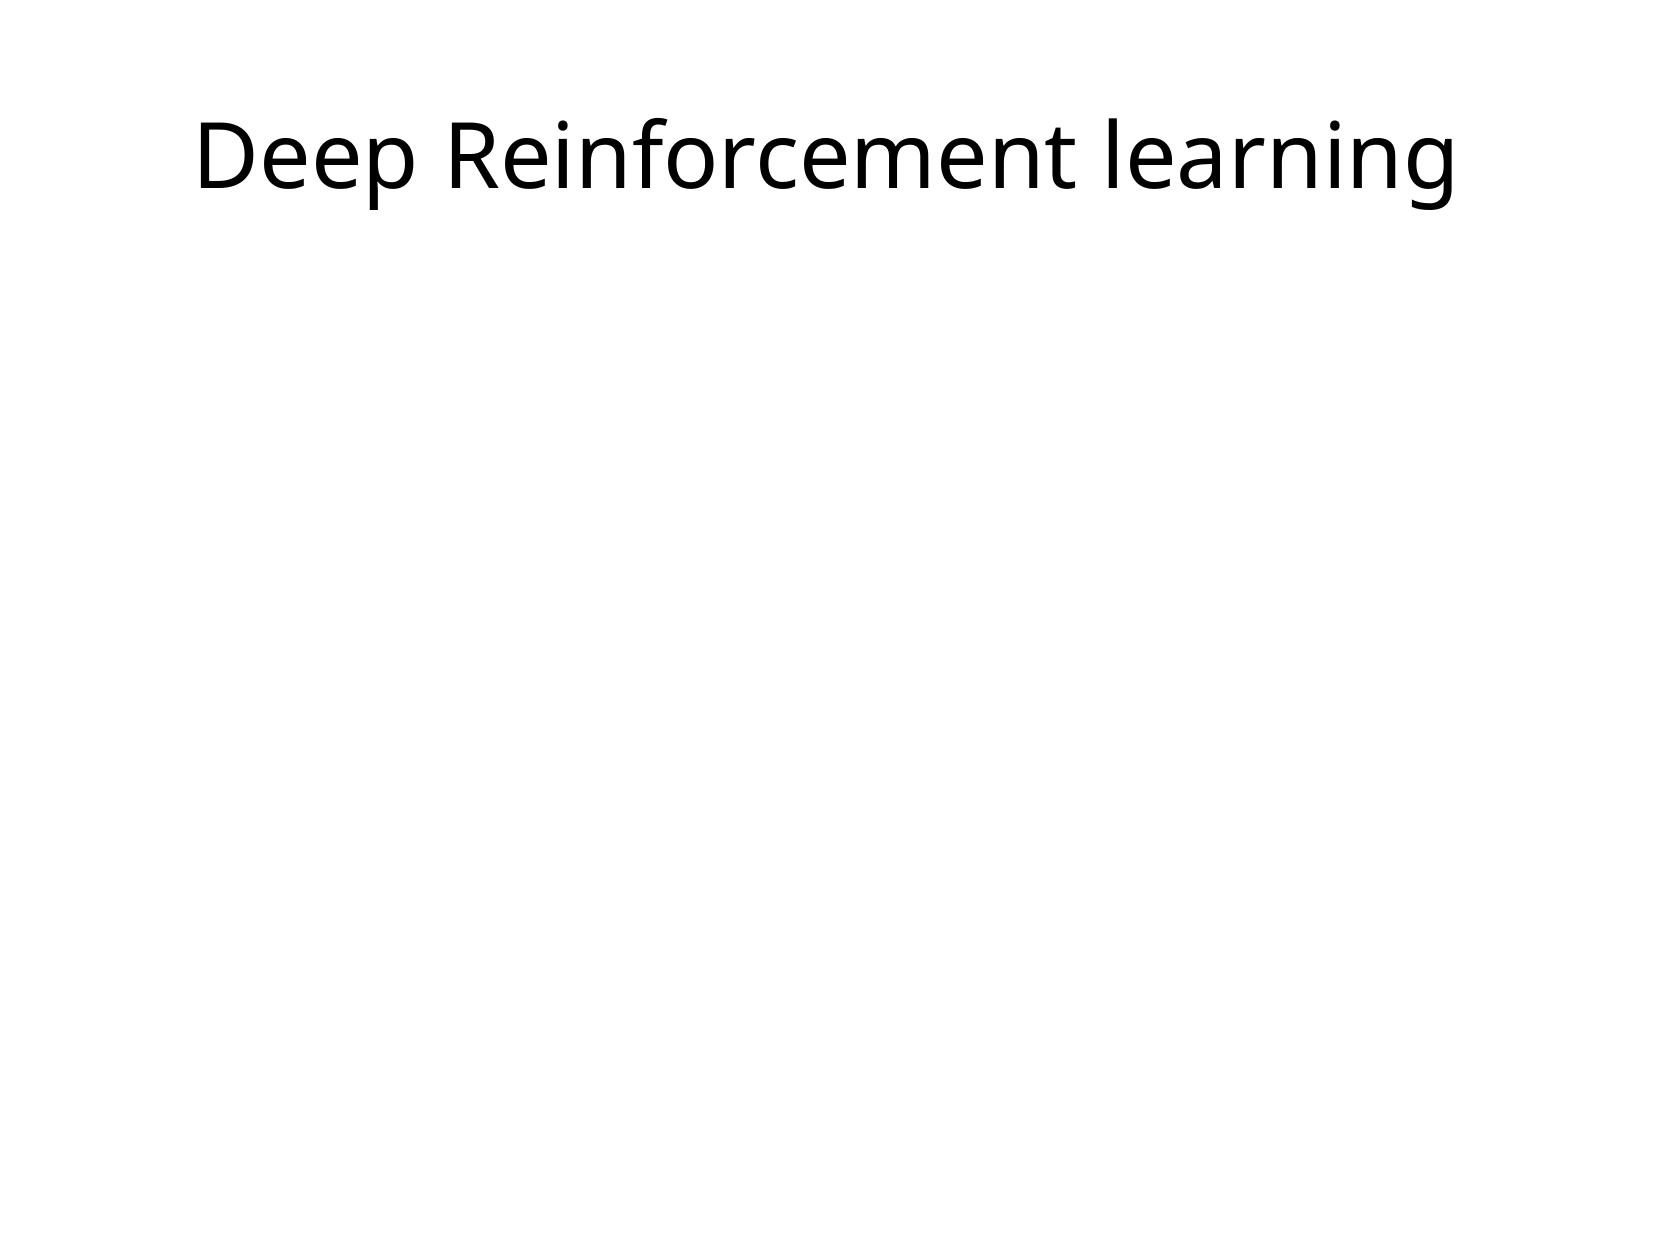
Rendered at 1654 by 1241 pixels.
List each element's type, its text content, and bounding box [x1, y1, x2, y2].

title Deep Reinforcement learning [82, 49, 1571, 257]
